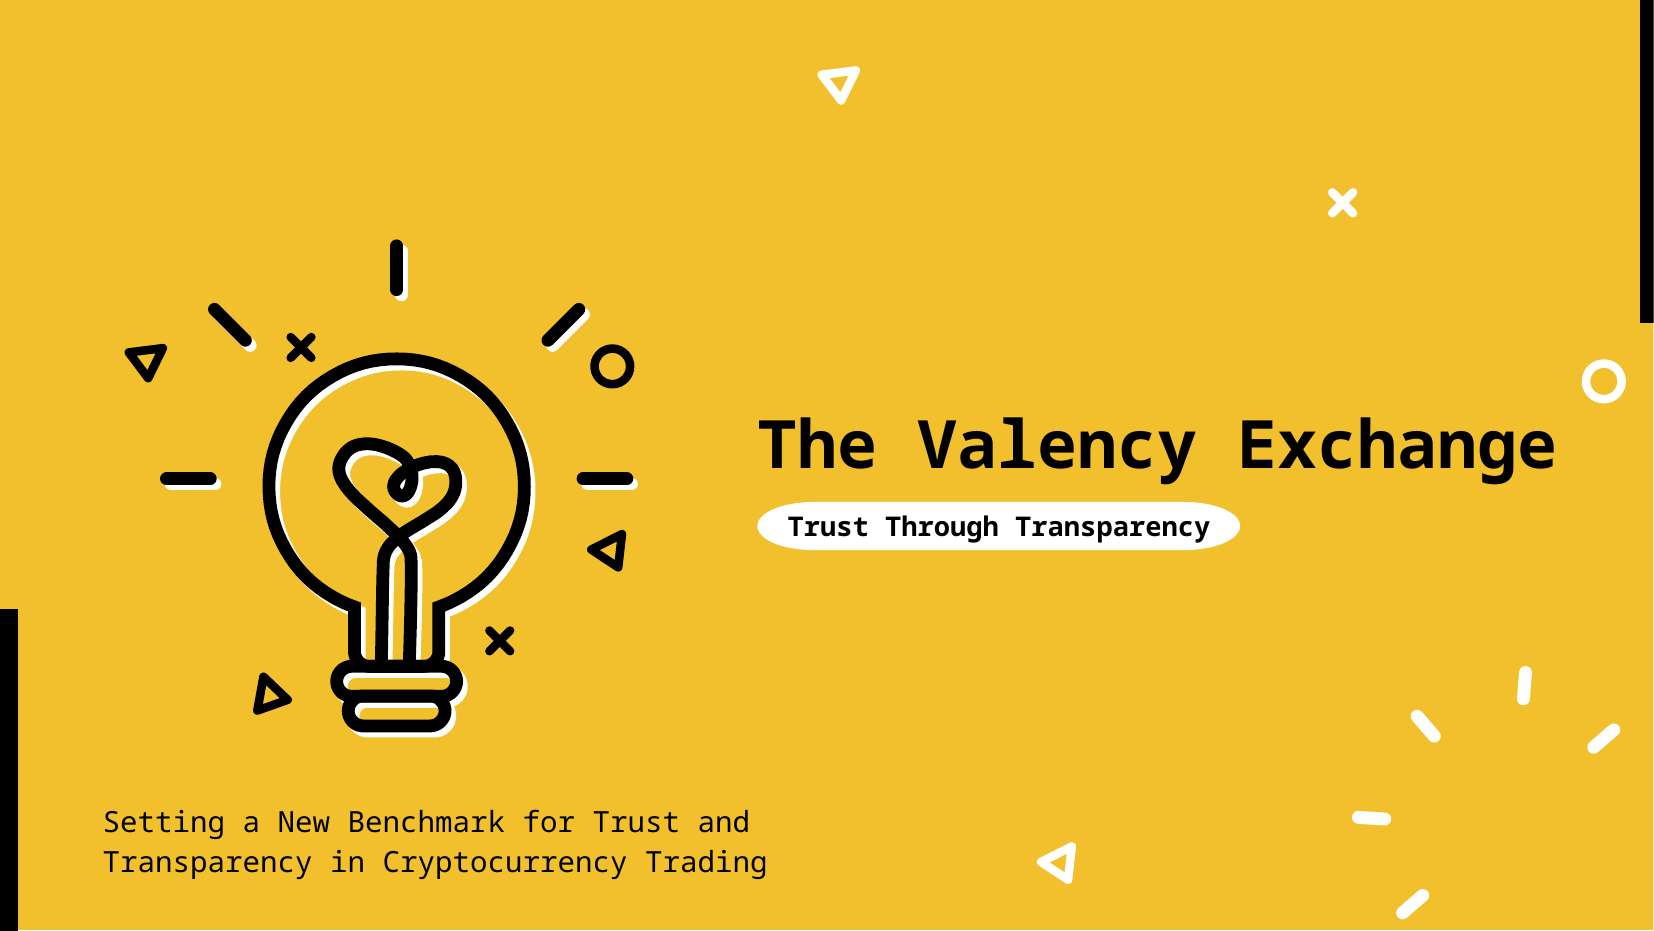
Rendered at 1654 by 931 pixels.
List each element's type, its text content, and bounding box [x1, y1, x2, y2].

title The Valency Exchange [757, 354, 1595, 531]
text_box Trust Through Transparency [758, 531, 1239, 551]
text_box Setting a New Benchmark for Trust and Transparency in Cryptocurrency Trading [102, 782, 798, 899]
